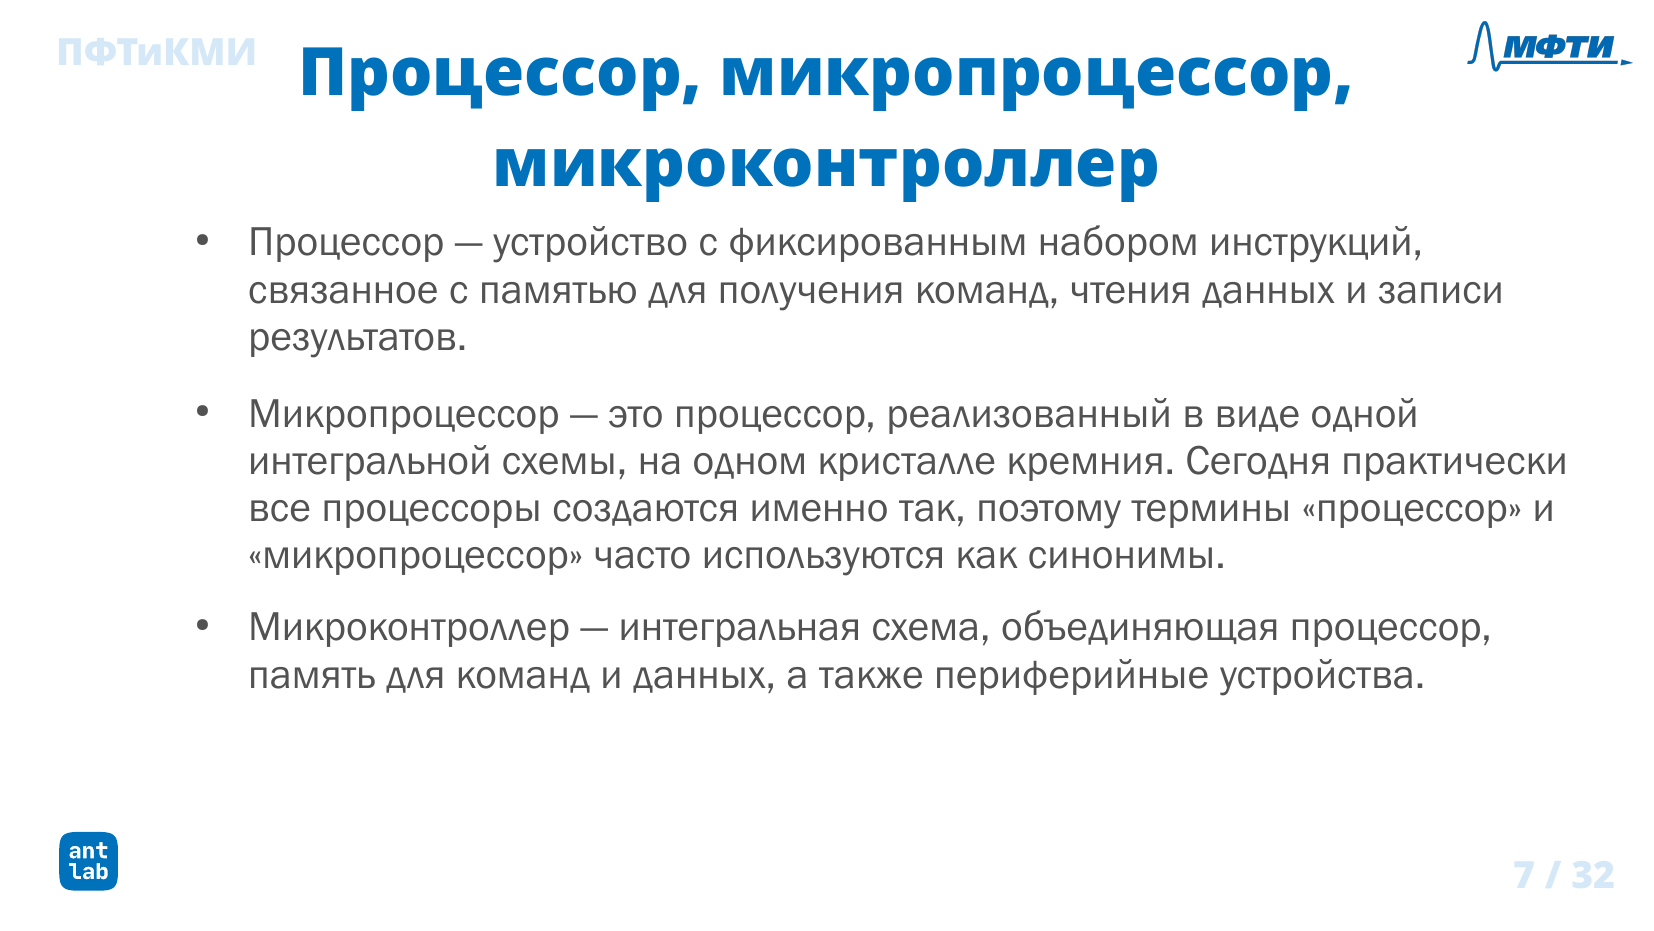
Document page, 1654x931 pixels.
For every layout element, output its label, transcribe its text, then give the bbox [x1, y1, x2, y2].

picture [1446, 0, 1654, 93]
list Процессор — устройство с фиксированным набором инструкций, связанное с памятью для получения команд, чтения данных и записи результатов. Микропроцессор — это процессор, реализованный в виде одной интегральной схемы, на одном кристалле кремния. Сегодня практически все процессоры создаются именно так, поэтому термины «процессор» и «микропроцессор» часто используются как синонимы. Микроконтроллер — интегральная схема, объединяющая процессор, память для команд и данных, а также периферийные устройства. [177, 217, 1571, 758]
title Процессор, микропроцессор, микроконтроллер [82, 20, 1571, 209]
